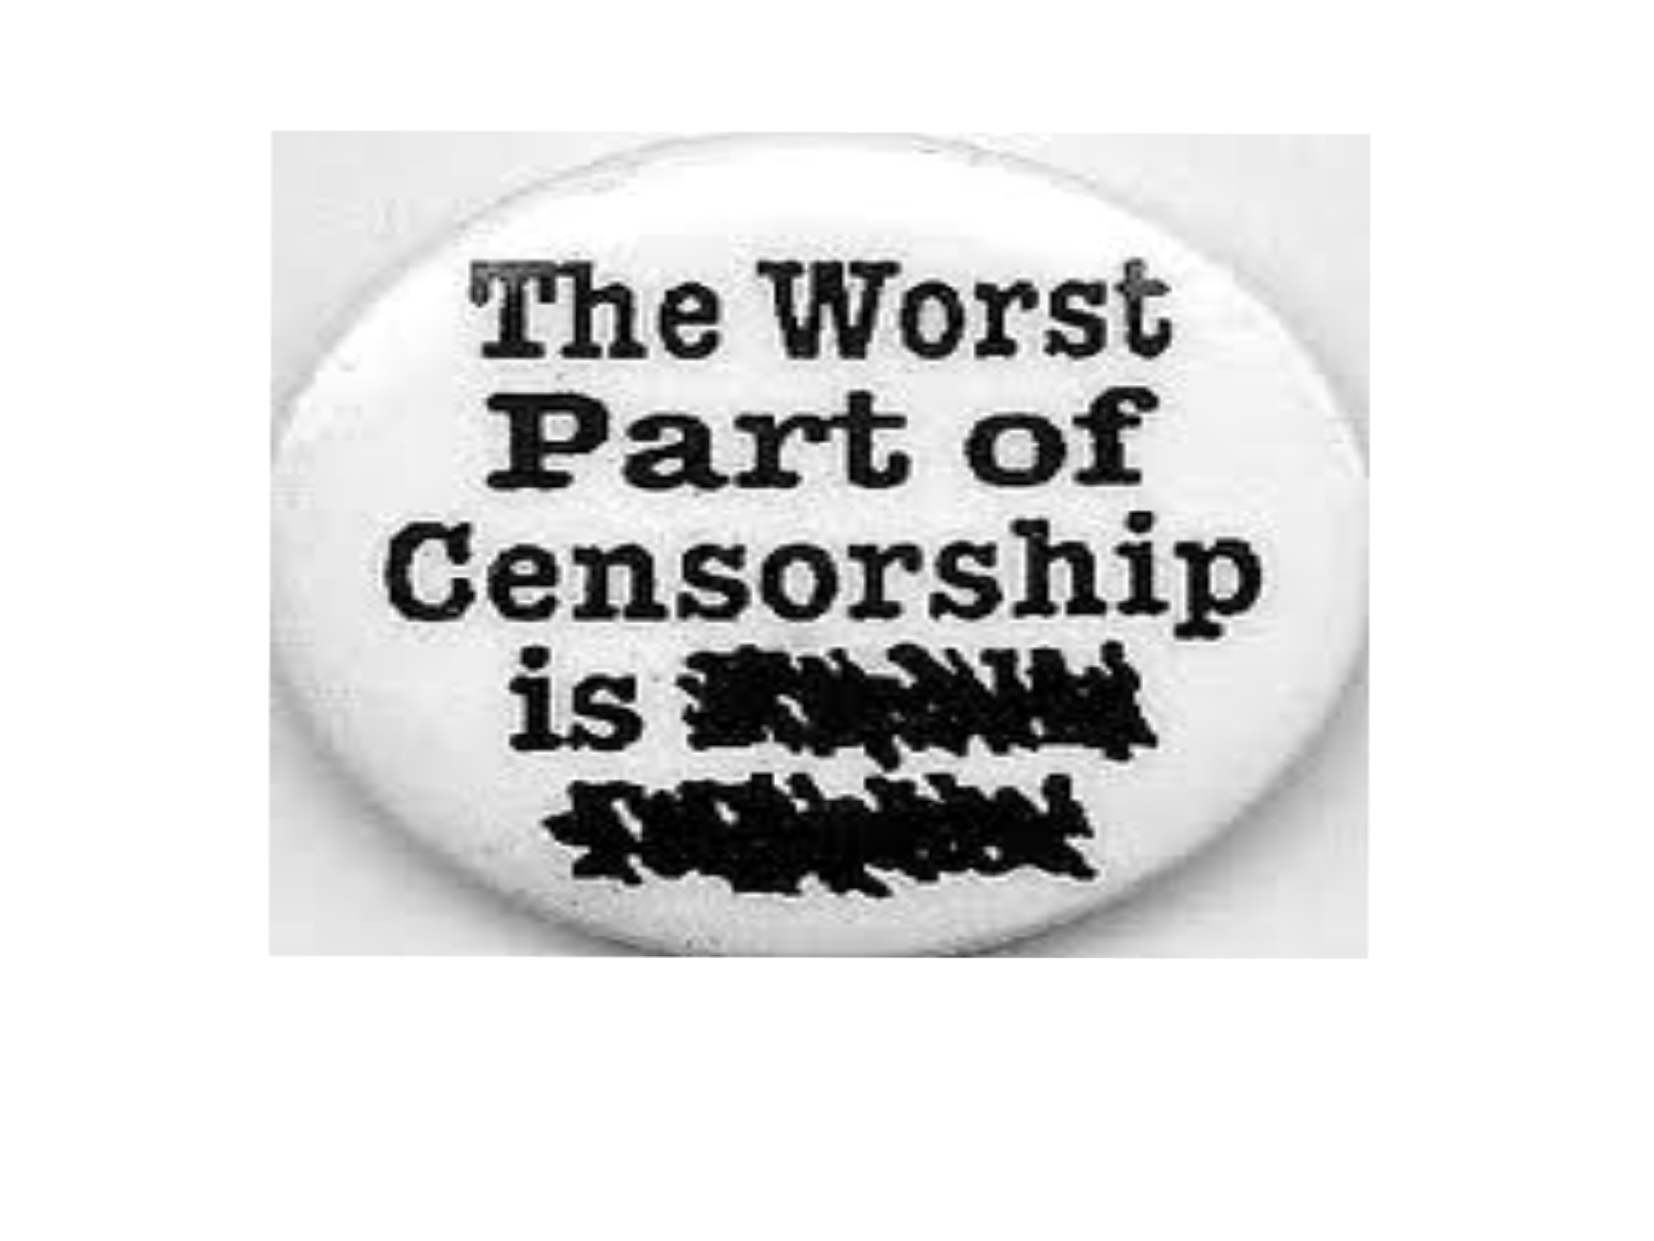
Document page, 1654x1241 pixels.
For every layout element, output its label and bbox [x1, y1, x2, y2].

picture [267, 129, 1371, 959]
